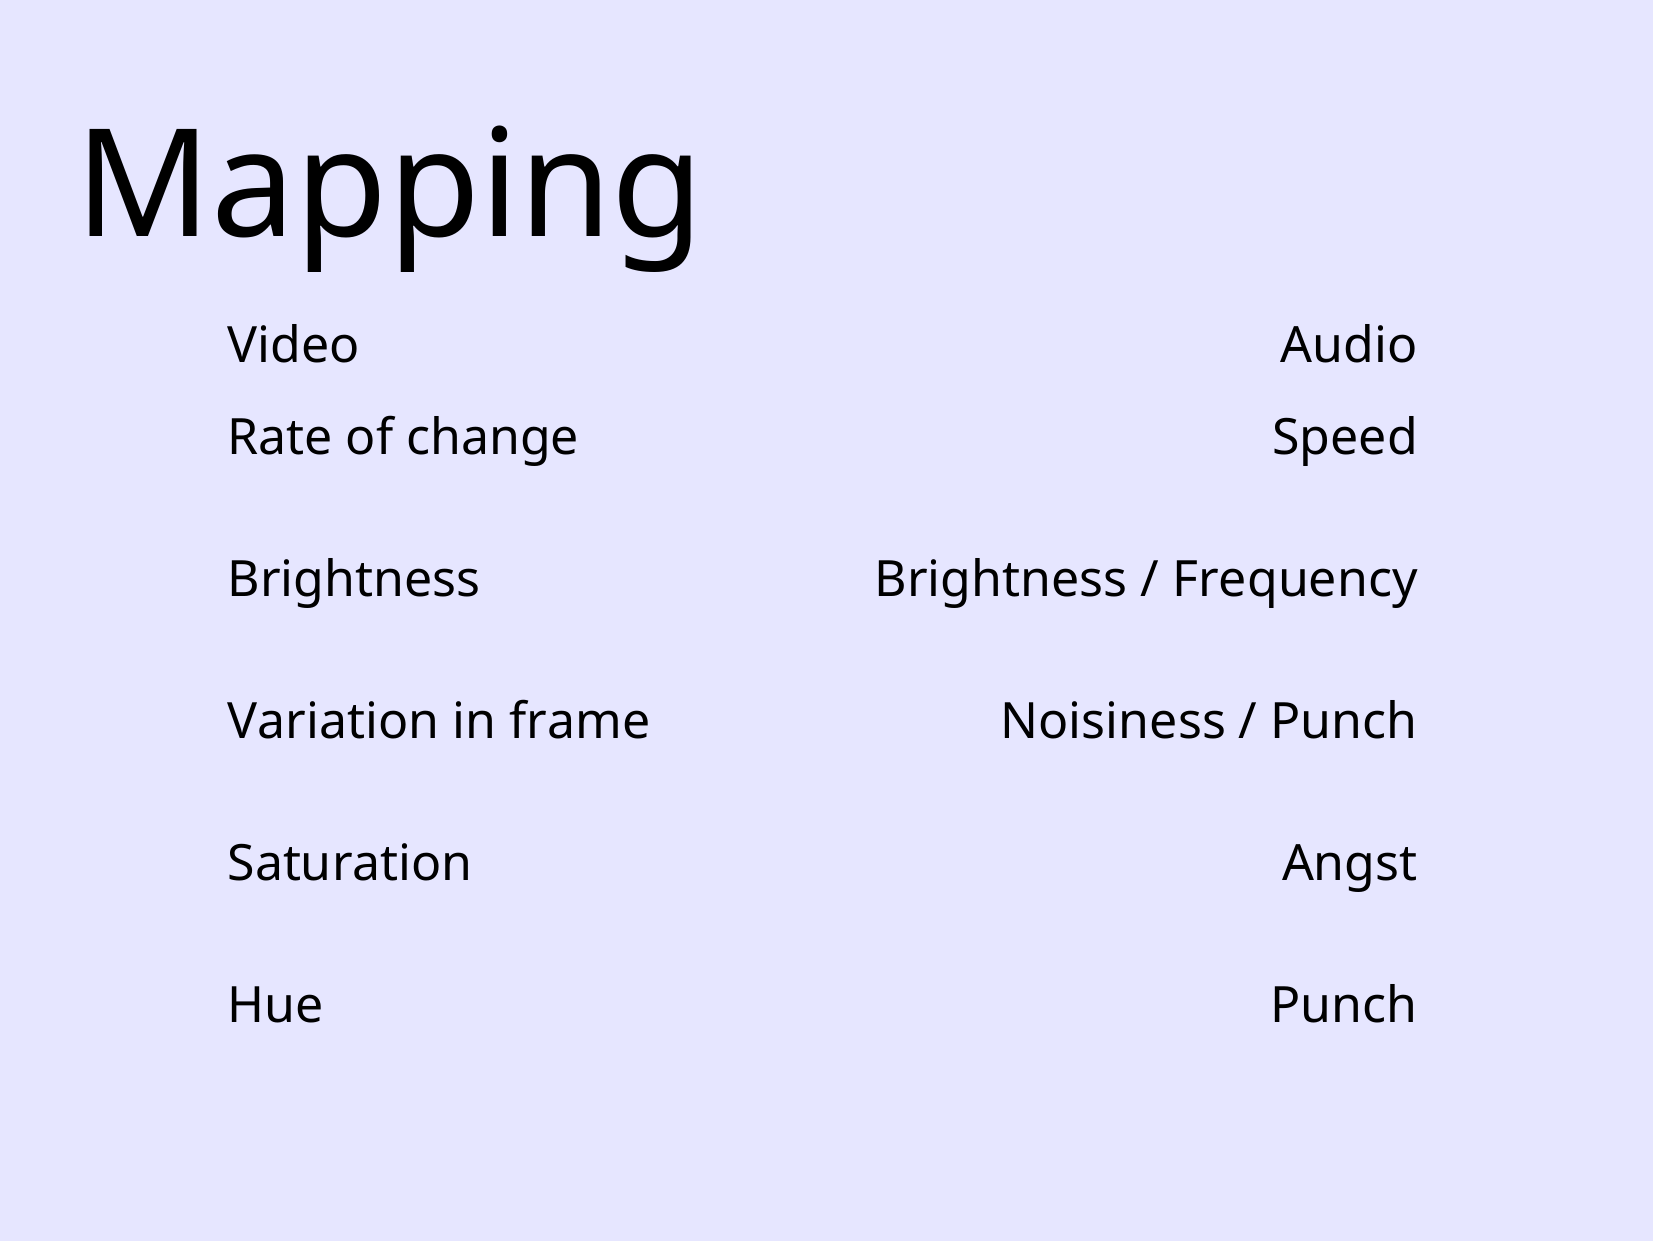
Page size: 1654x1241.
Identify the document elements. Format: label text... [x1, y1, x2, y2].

table_cell Rate of change [228, 401, 765, 543]
table_header Video [228, 309, 765, 401]
table_cell Saturation [228, 827, 765, 969]
table_cell Noisiness / Punch [765, 685, 1418, 827]
table_cell [228, 1111, 765, 1241]
table_cell Hue [228, 969, 765, 1111]
table_cell Speed [765, 401, 1418, 543]
table_cell [765, 1111, 1418, 1241]
table_cell Punch [765, 969, 1418, 1111]
title Mapping [75, 50, 1564, 306]
table_cell Angst [765, 827, 1418, 969]
table_cell Brightness [228, 543, 765, 685]
table_cell Variation in frame [228, 685, 765, 827]
table_header Audio [765, 309, 1418, 401]
table_cell Brightness / Frequency [765, 543, 1418, 685]
